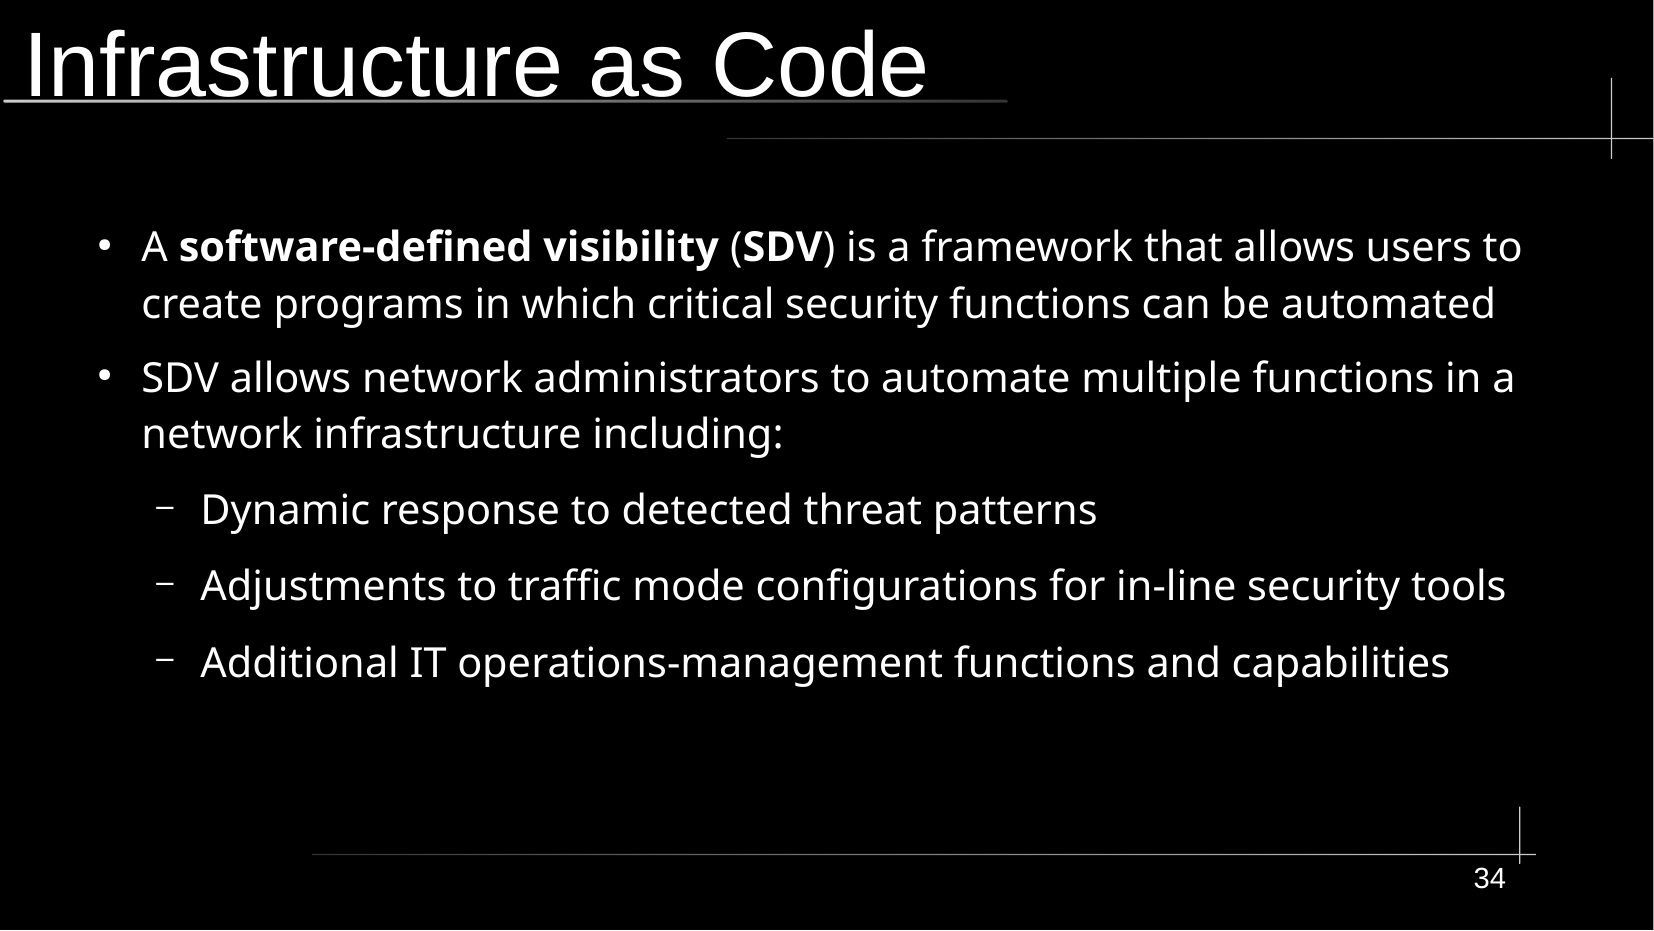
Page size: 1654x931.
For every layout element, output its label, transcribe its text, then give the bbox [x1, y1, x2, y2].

title Infrastructure as Code [23, 11, 1589, 119]
list A software-defined visibility (SDV) is a framework that allows users to create programs in which critical security functions can be automated SDV allows network administrators to automate multiple functions in a network infrastructure including: Dynamic response to detected threat patterns Adjustments to traffic mode configurations for in-line security tools Additional IT operations-management functions and capabilities [82, 217, 1571, 758]
